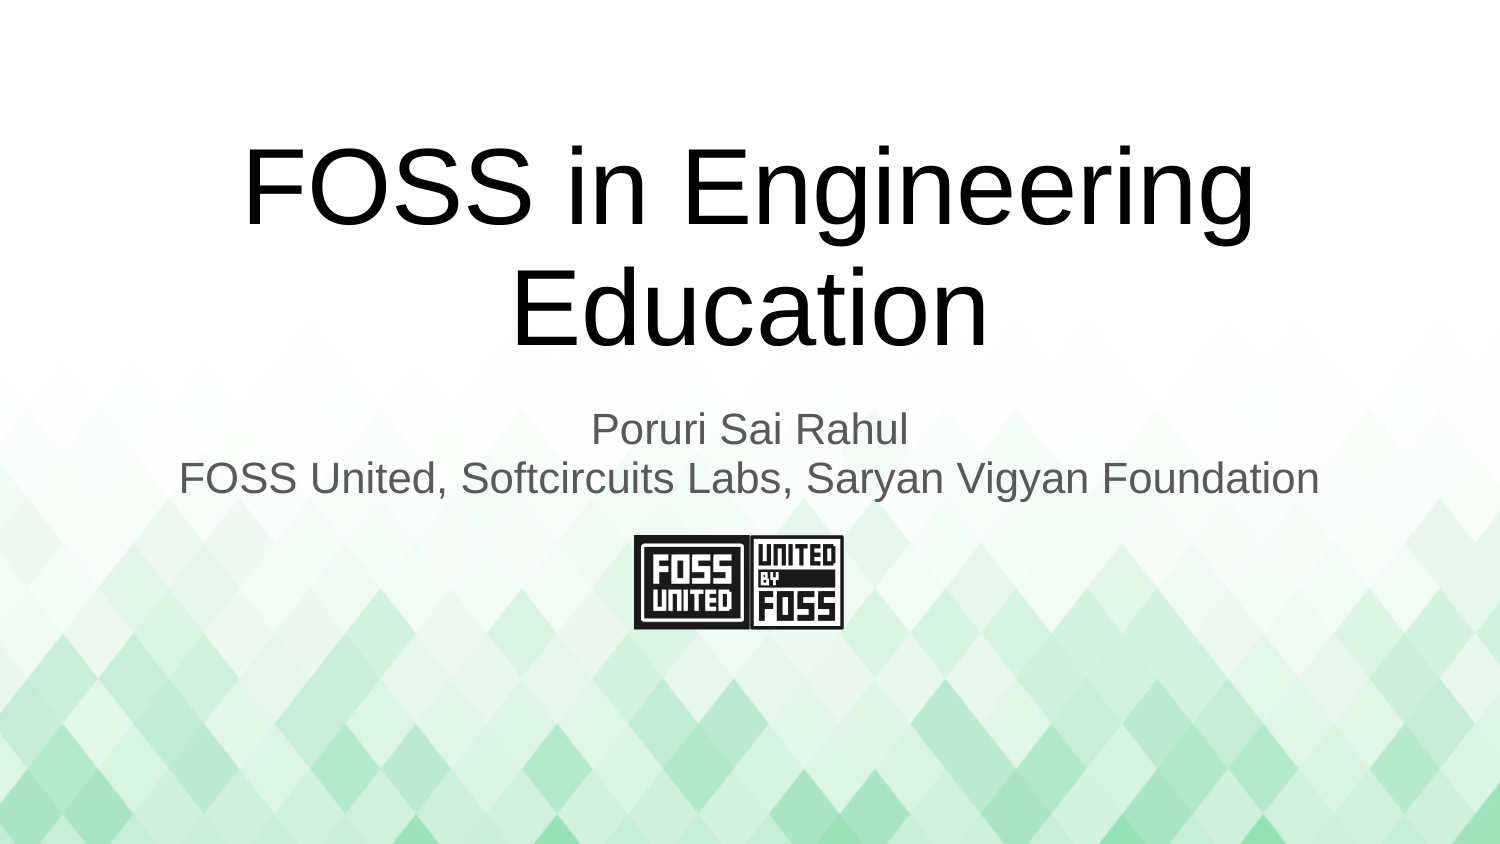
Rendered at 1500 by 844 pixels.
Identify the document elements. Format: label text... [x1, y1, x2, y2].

title FOSS in Engineering Education [51, 47, 1449, 384]
picture [0, 0, 1500, 844]
subtitle Poruri Sai Rahul FOSS United, Softcircuits Labs, Saryan Vigyan Foundation [51, 389, 1449, 520]
